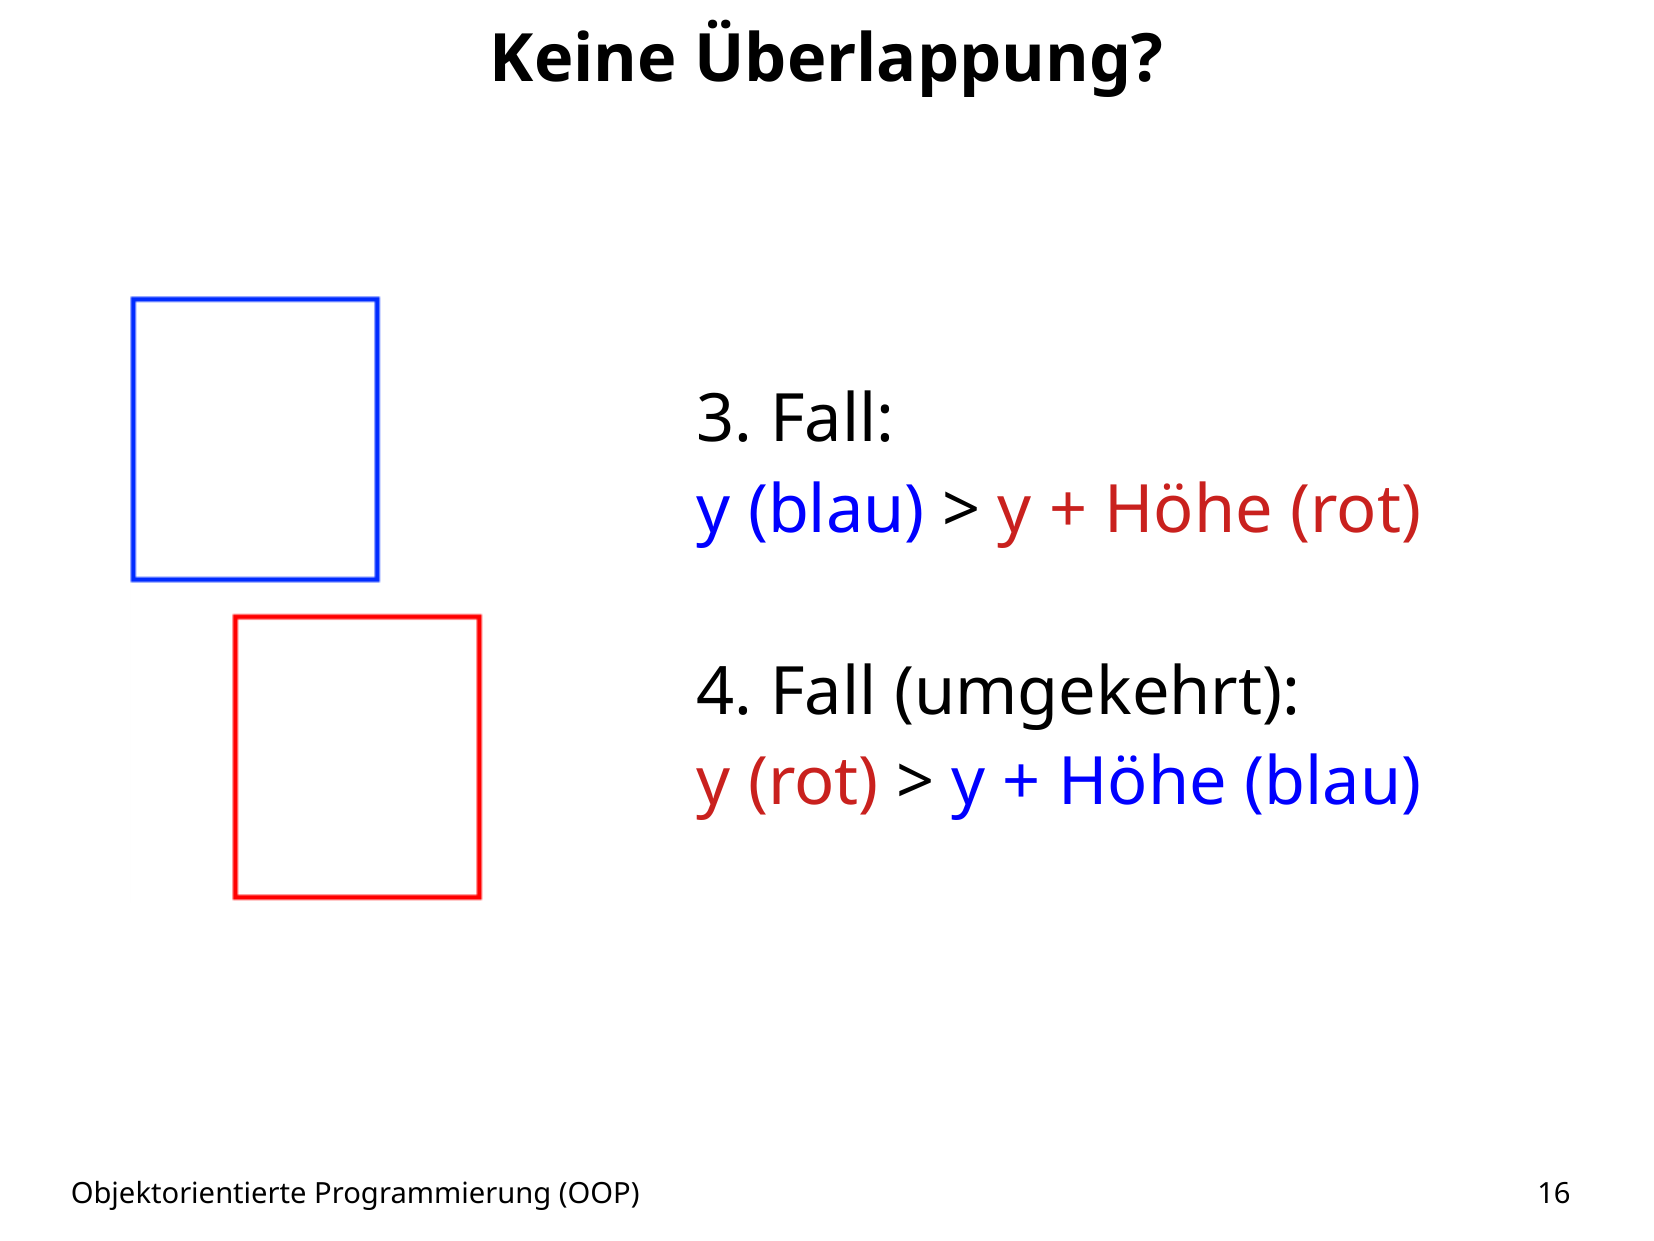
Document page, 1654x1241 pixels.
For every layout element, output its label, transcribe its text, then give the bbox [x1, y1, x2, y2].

picture [129, 295, 485, 903]
list 3. Fall: y (blau) > y + Höhe (rot) 4. Fall (umgekehrt): y (rot) > y + Höhe (blau) [696, 188, 1607, 1170]
title Keine Überlappung? [0, 5, 1654, 107]
